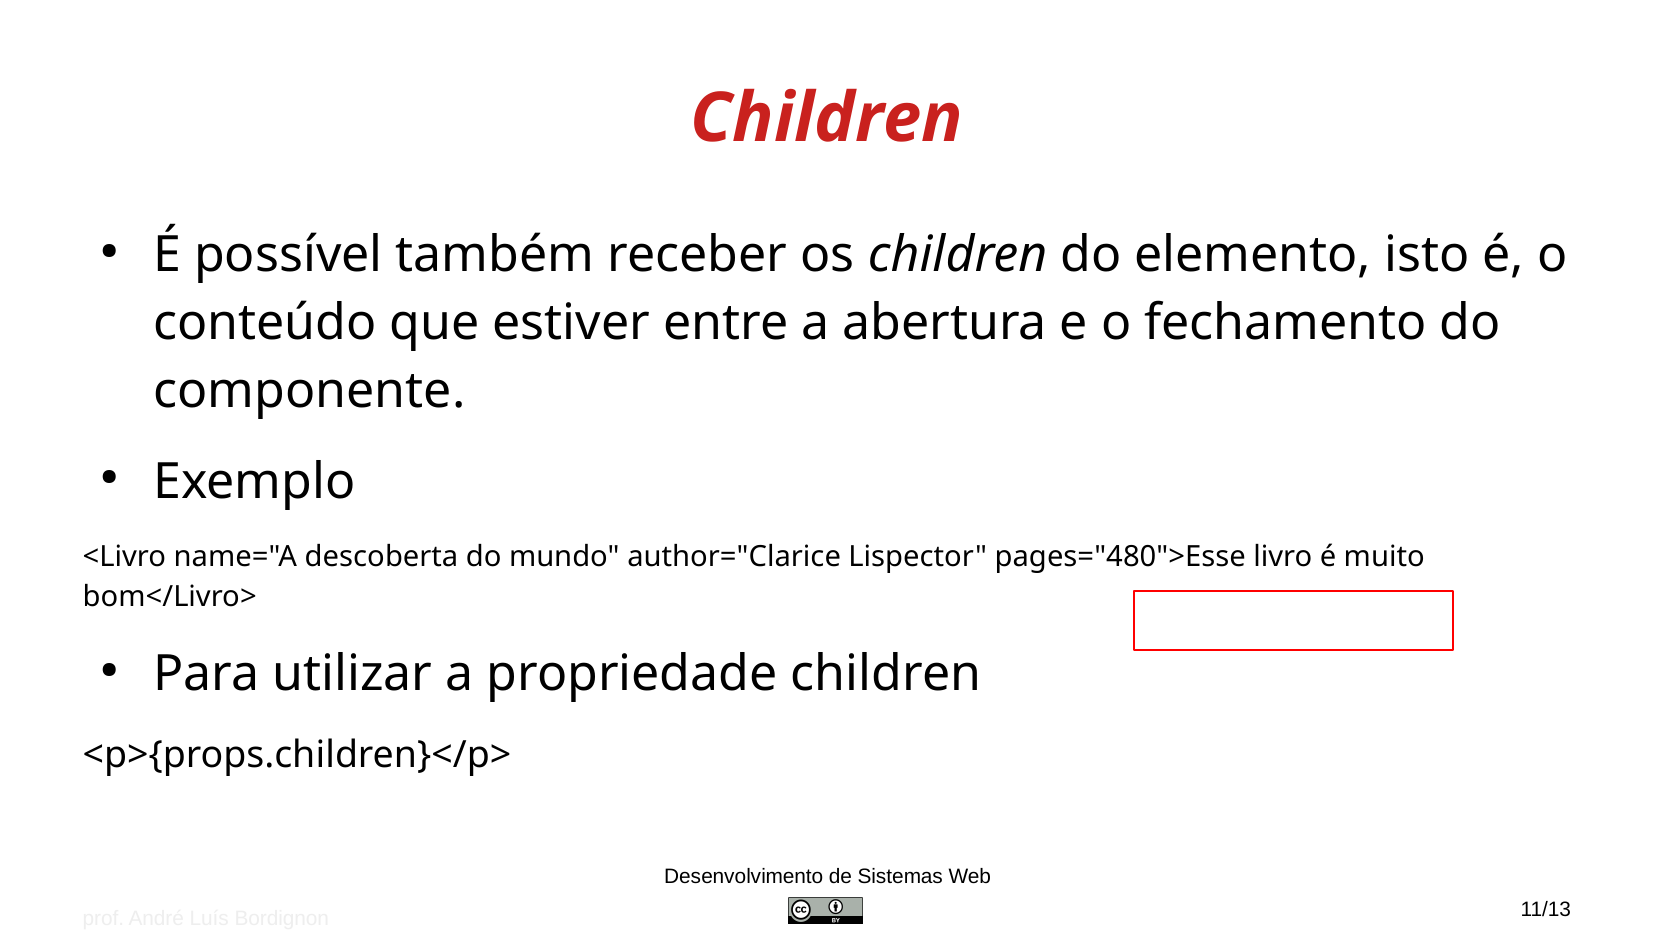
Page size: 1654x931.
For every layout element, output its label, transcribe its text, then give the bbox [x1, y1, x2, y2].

title Children [82, 37, 1571, 193]
list É possível também receber os children do elemento, isto é, o conteúdo que estiver entre a abertura e o fechamento do componente. Exemplo <Livro name="A descoberta do mundo" author="Clarice Lispector" pages="480">Esse livro é muito bom</Livro> Para utilizar a propriedade children <p>{props.children}</p> [82, 217, 1571, 827]
picture [788, 897, 863, 924]
